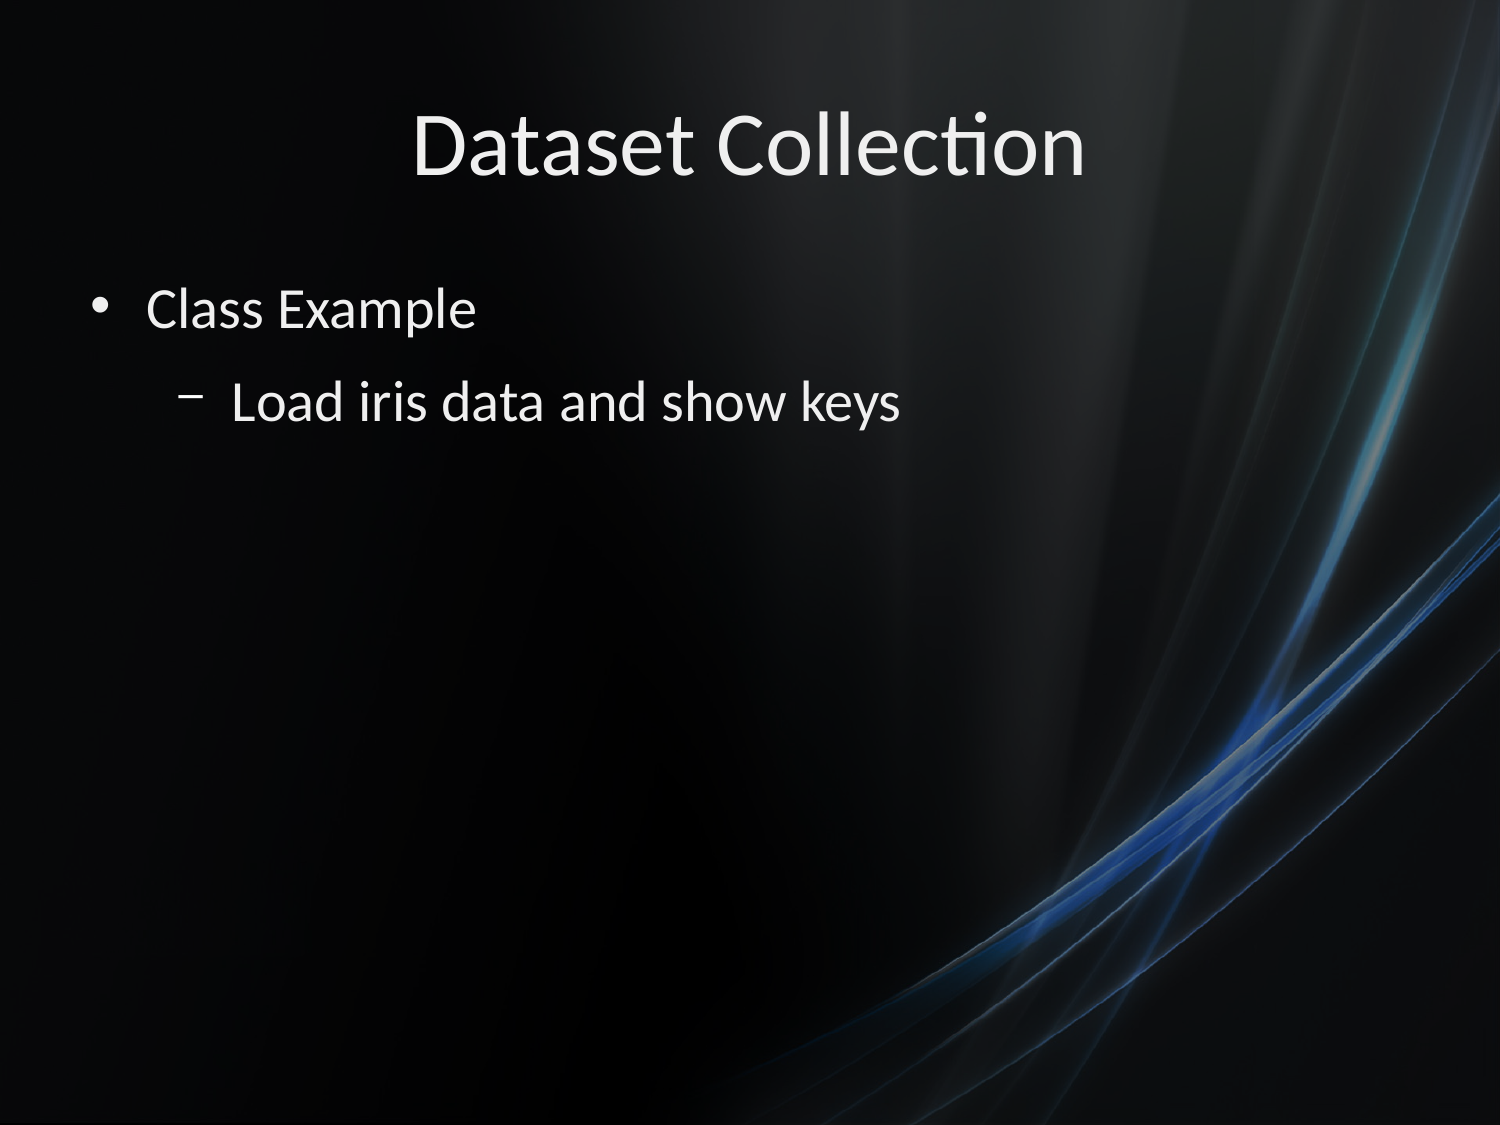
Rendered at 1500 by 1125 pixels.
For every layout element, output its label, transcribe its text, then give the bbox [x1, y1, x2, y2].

picture [0, 0, 1500, 1125]
list Class Example Load iris data and show keys [75, 262, 1425, 1005]
title Dataset Collection [75, 45, 1425, 233]
